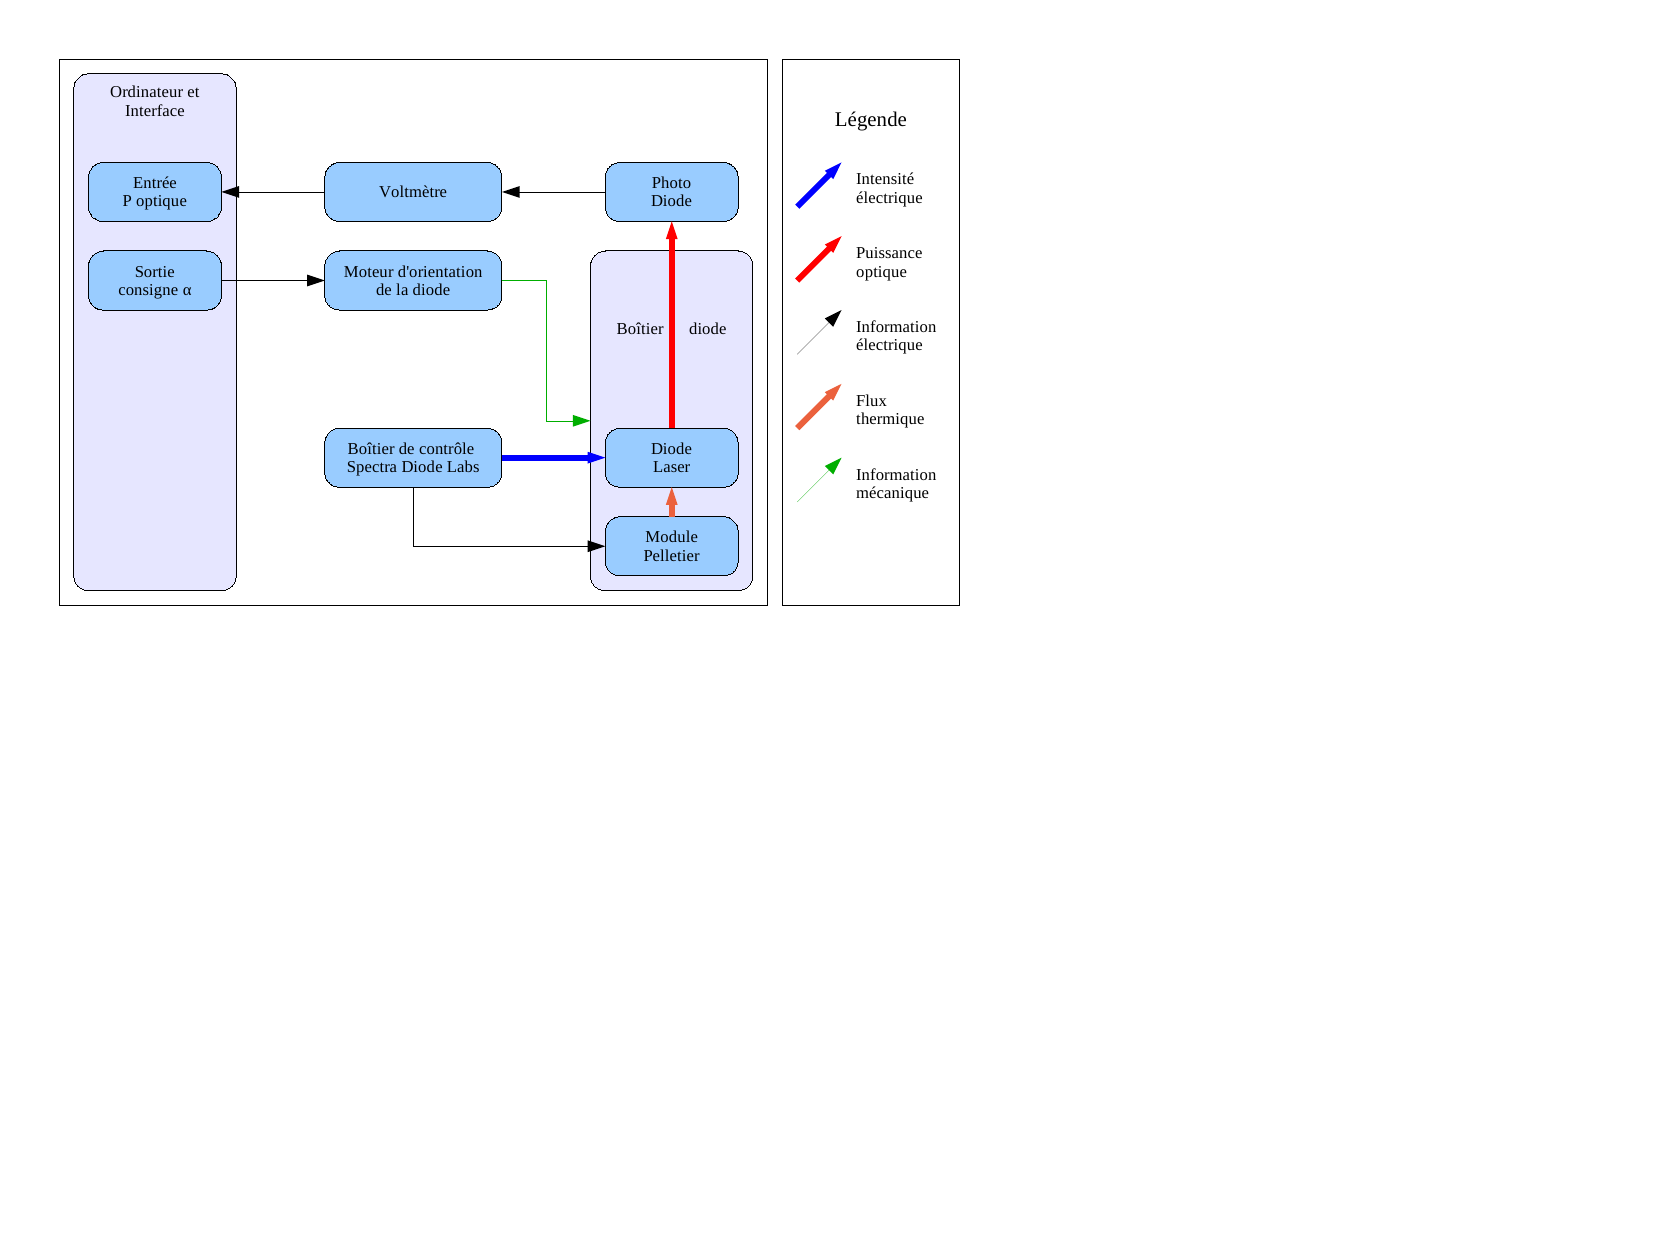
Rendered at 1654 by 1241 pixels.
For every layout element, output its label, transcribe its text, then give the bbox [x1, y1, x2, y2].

text_box Voltmètre [324, 162, 502, 222]
text_box Moteur d'orientation de la diode [324, 250, 502, 311]
text_box Boîtier diode [590, 250, 753, 591]
text_box Sortie consigne α [88, 250, 222, 311]
text_box Ordinateur et Interface [73, 73, 237, 591]
text_box Information mécanique [841, 457, 960, 606]
text_box Diode Laser [605, 428, 739, 488]
text_box Boîtier de contrôle Spectra Diode Labs [324, 428, 502, 488]
text_box Entrée P optique [88, 162, 222, 222]
text_box [59, 59, 768, 606]
text_box Photo Diode [605, 162, 739, 222]
text_box Légende [782, 59, 960, 606]
text_box Boîtier diode [590, 459, 671, 545]
text_box Information électrique [841, 310, 960, 457]
text_box Module Pelletier [605, 516, 739, 576]
text_box Puissance optique [841, 236, 960, 310]
text_box Intensité électrique [841, 162, 960, 236]
text_box Boîtier diode [590, 250, 669, 457]
